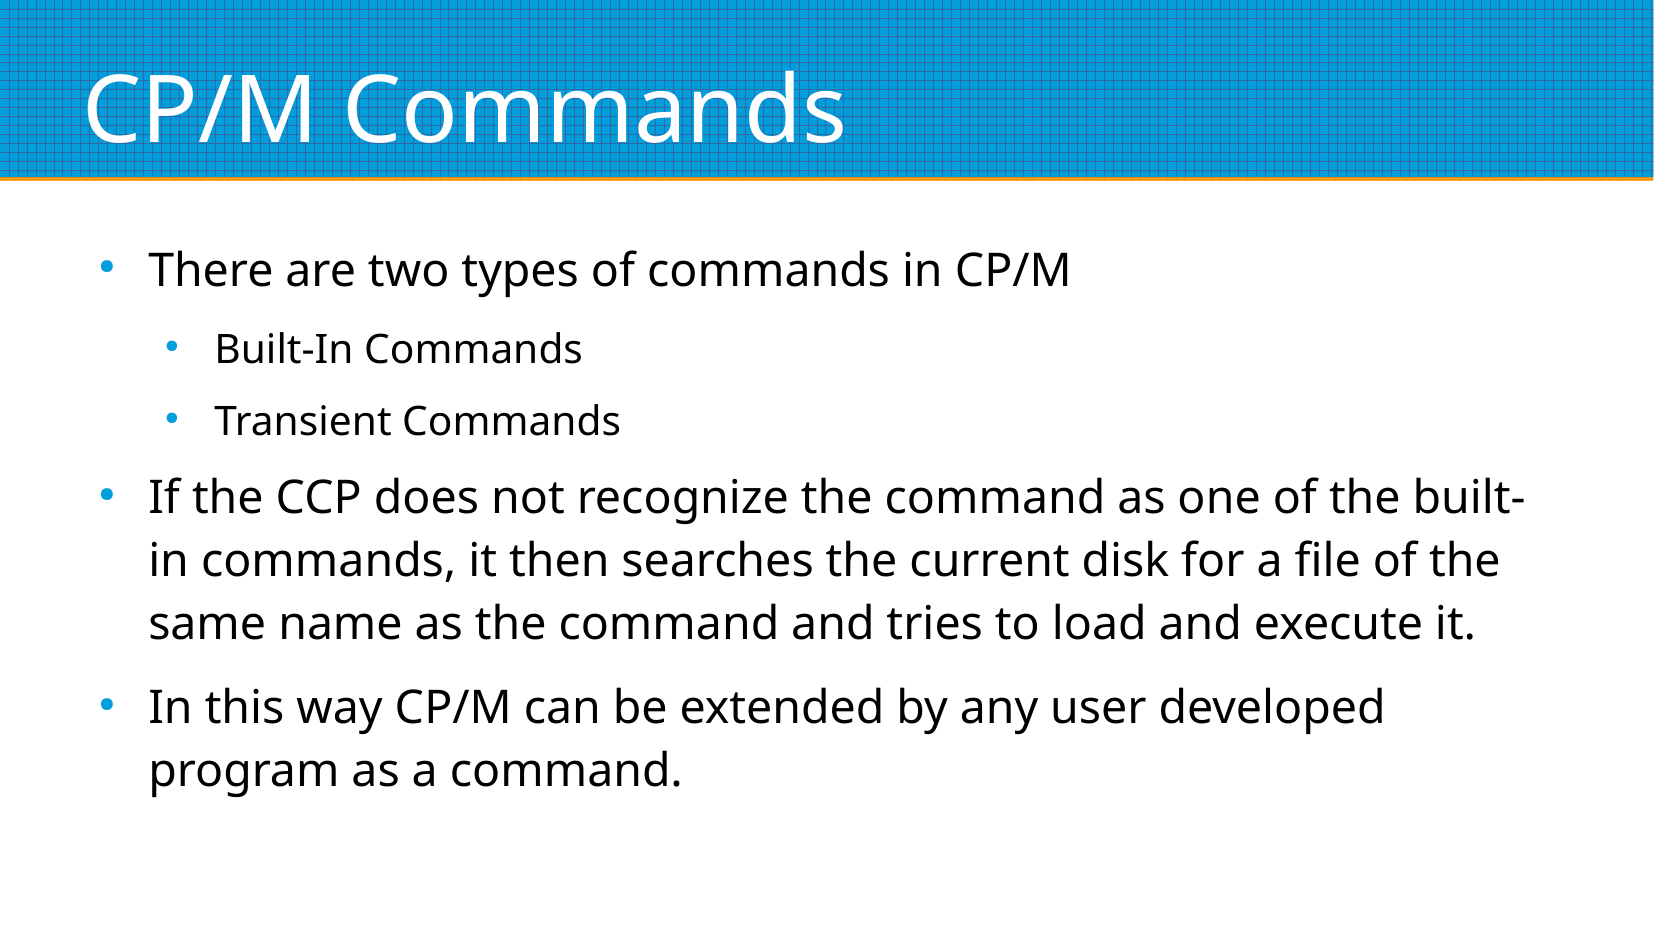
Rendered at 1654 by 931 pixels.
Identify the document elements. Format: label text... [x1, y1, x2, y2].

title CP/M Commands [82, 14, 1571, 171]
list There are two types of commands in CP/M Built-In Commands Transient Commands If the CCP does not recognize the command as one of the built-in commands, it then searches the current disk for a file of the same name as the command and tries to load and execute it. In this way CP/M can be extended by any user developed program as a command. [82, 236, 1563, 811]
